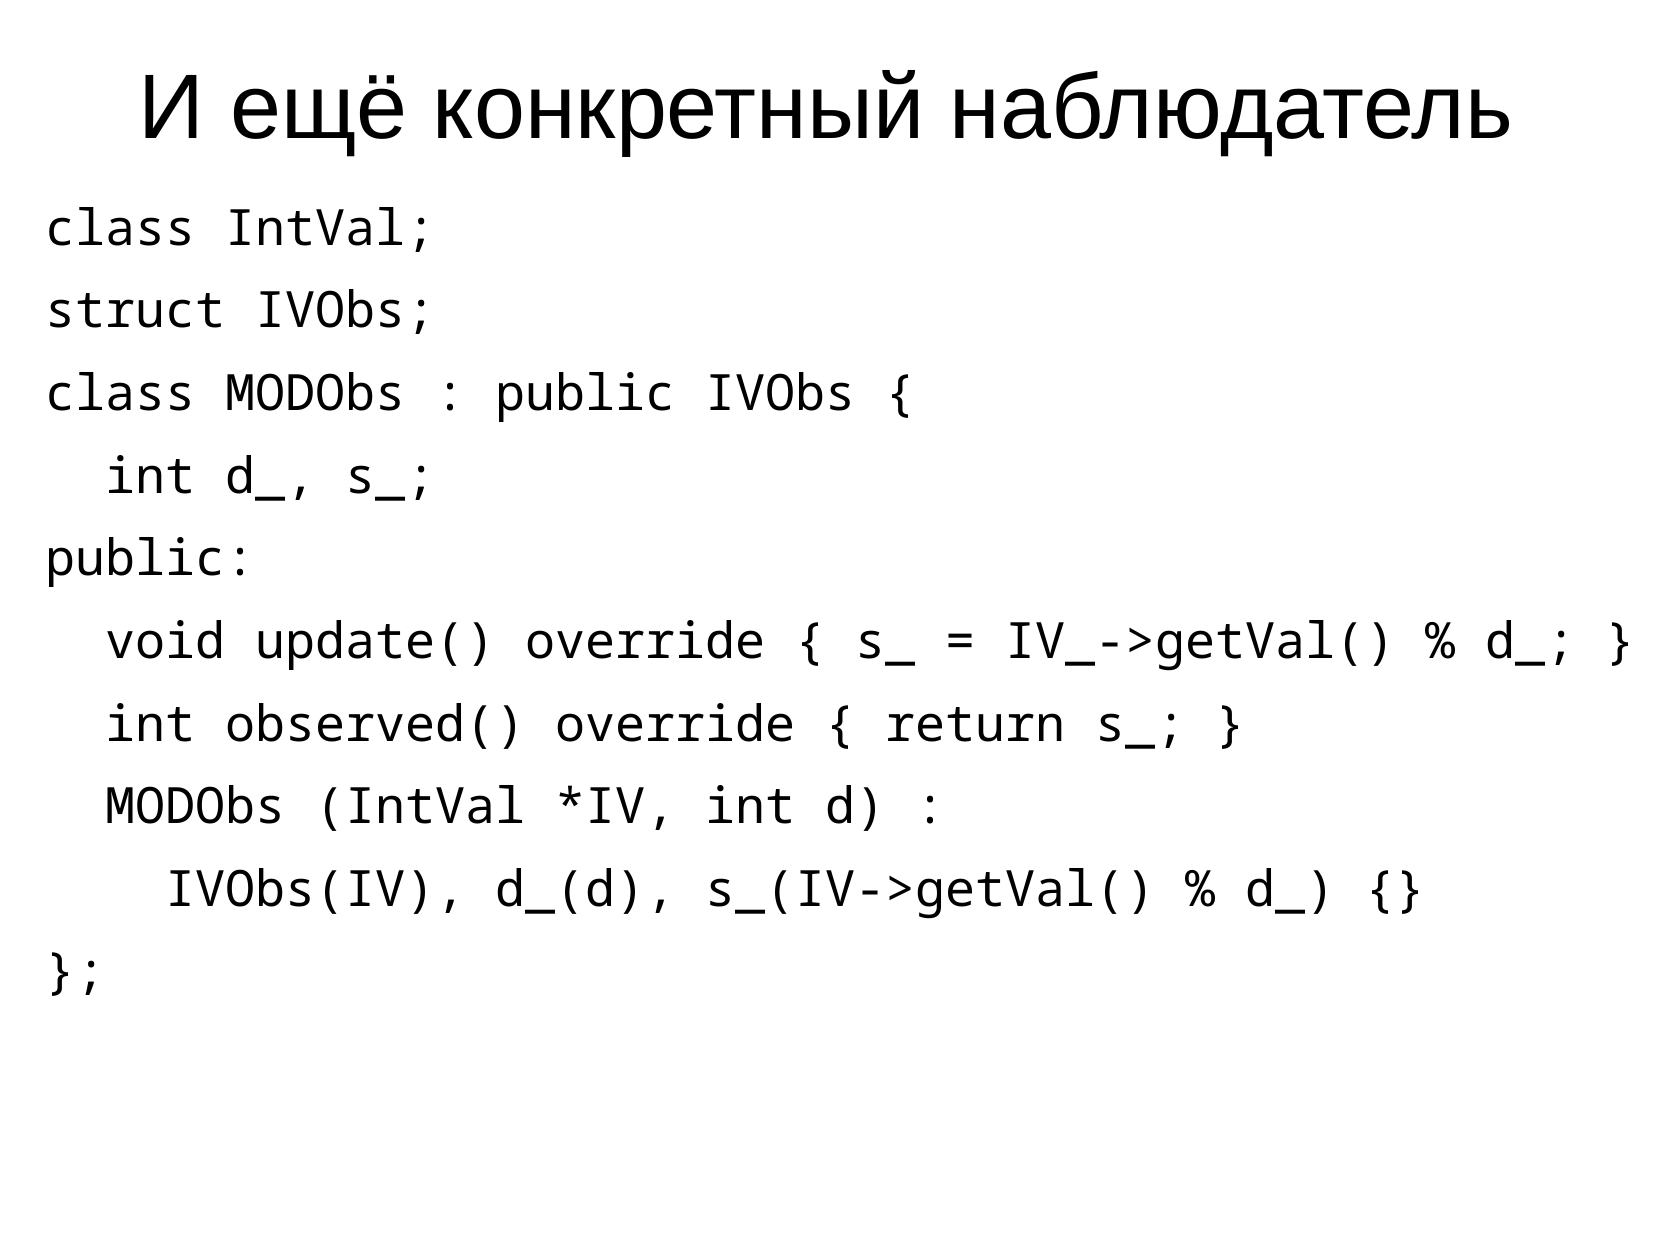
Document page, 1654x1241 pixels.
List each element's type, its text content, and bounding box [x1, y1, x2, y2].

list class IntVal; struct IVObs; class MODObs : public IVObs { int d_, s_; public: void update() override { s_ = IV_->getVal() % d_; } int observed() override { return s_; } MODObs (IntVal *IV, int d) : IVObs(IV), d_(d), s_(IV->getVal() % d_) {} }; [45, 191, 1636, 1047]
title И ещё конкретный наблюдатель [82, 2, 1571, 191]
